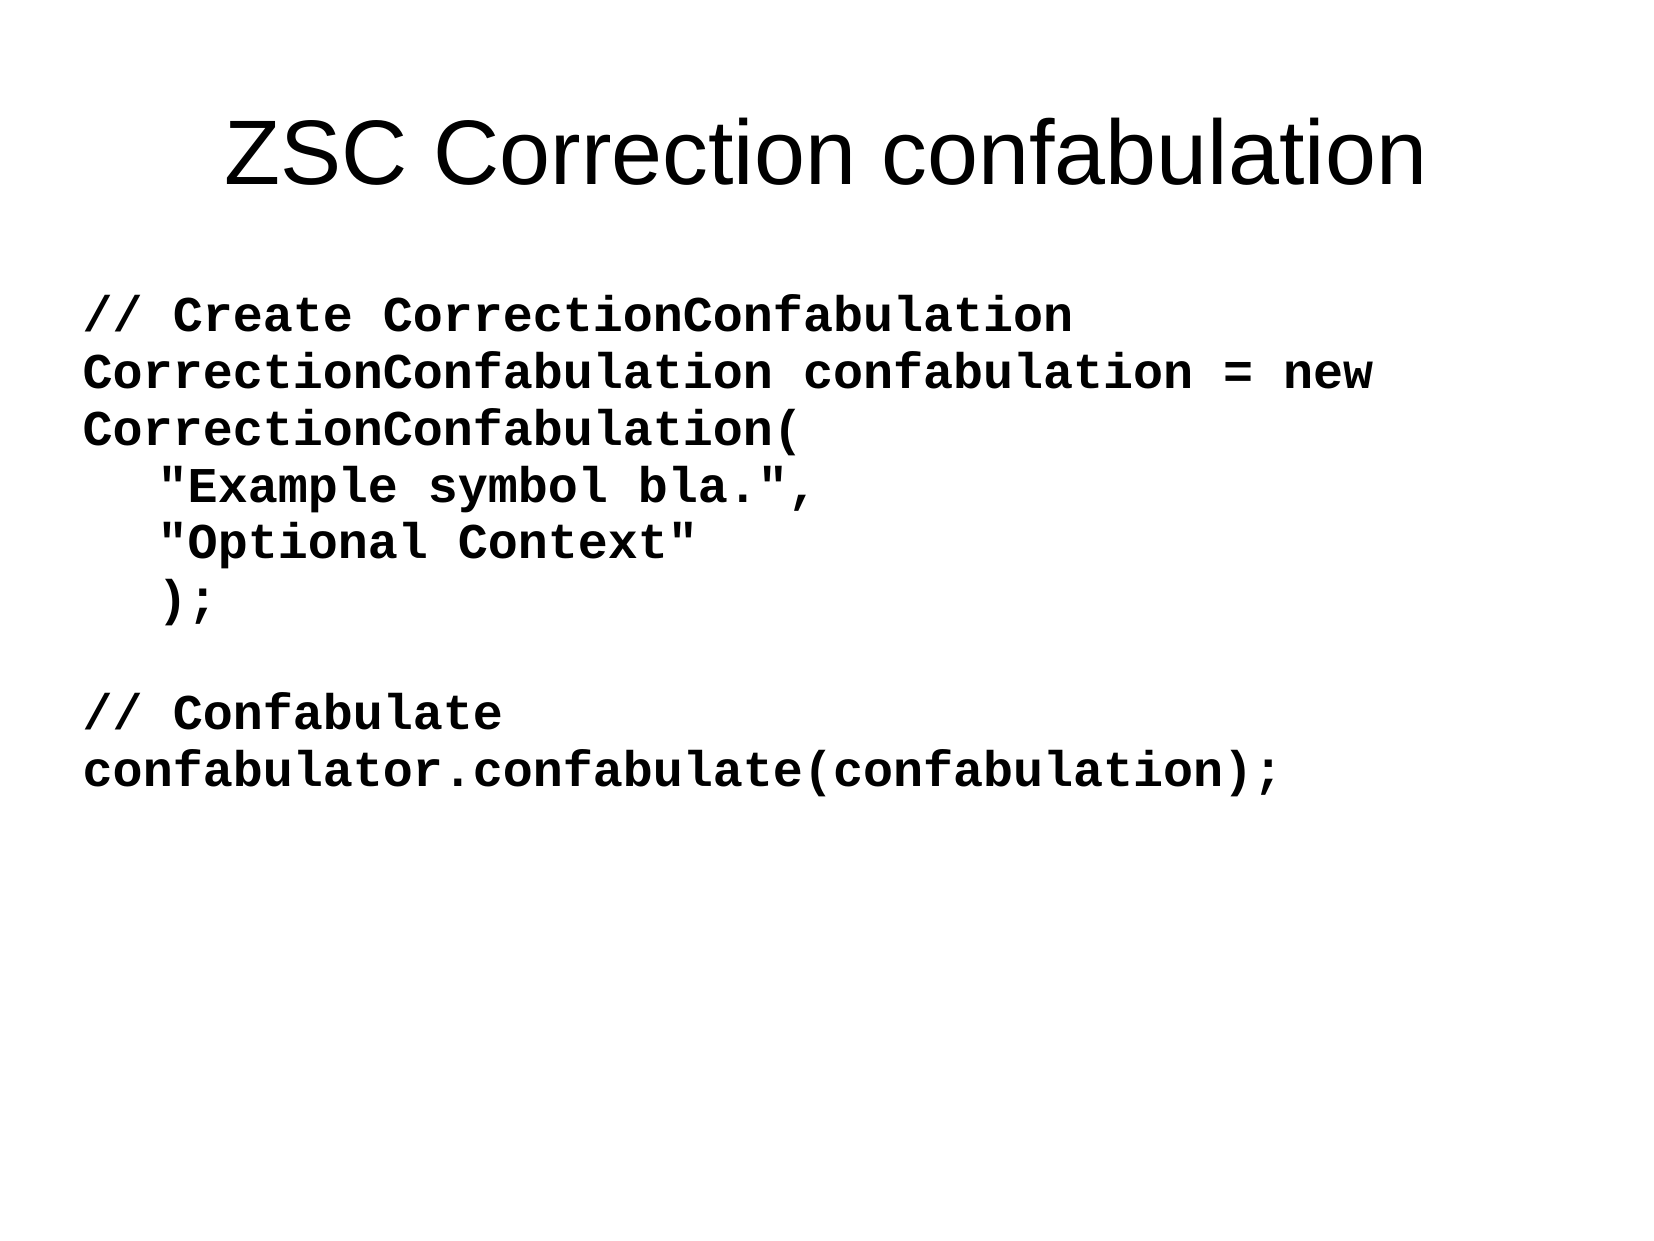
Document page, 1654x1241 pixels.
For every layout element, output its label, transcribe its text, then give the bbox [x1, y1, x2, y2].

subtitle // Create CorrectionConfabulation CorrectionConfabulation confabulation = new CorrectionConfabulation( "Example symbol bla.", "Optional Context" ); // Confabulate confabulator.confabulate(confabulation); [82, 290, 1571, 1188]
title ZSC Correction confabulation [82, 49, 1571, 257]
